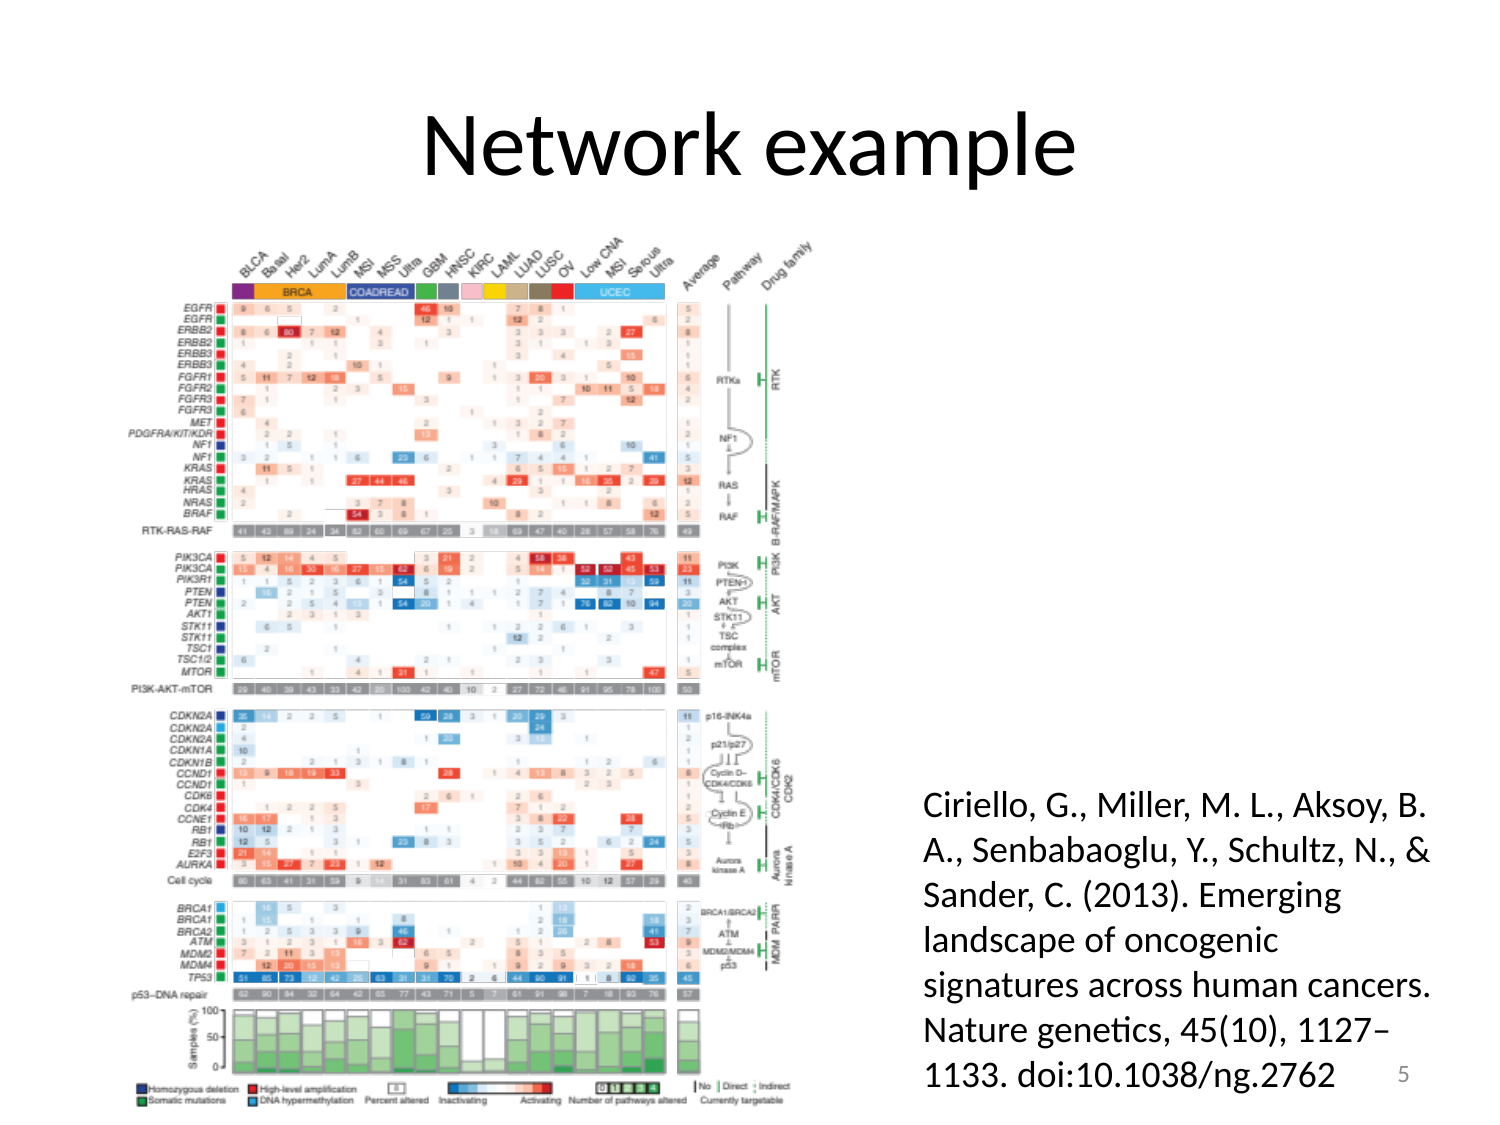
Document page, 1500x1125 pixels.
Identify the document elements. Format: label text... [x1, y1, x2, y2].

picture [105, 232, 835, 1118]
text_box Ciriello, G., Miller, M. L., Aksoy, B. A., Senbabaoglu, Y., Schultz, N., & Sander, C. (2013). Emerging landscape of oncogenic signatures across human cancers. Nature genetics, 45(10), 1127–1133. doi:10.1038/ng.2762 [908, 772, 1456, 1102]
title Network example [75, 45, 1425, 233]
slide_number <number> [1074, 1042, 1425, 1103]
